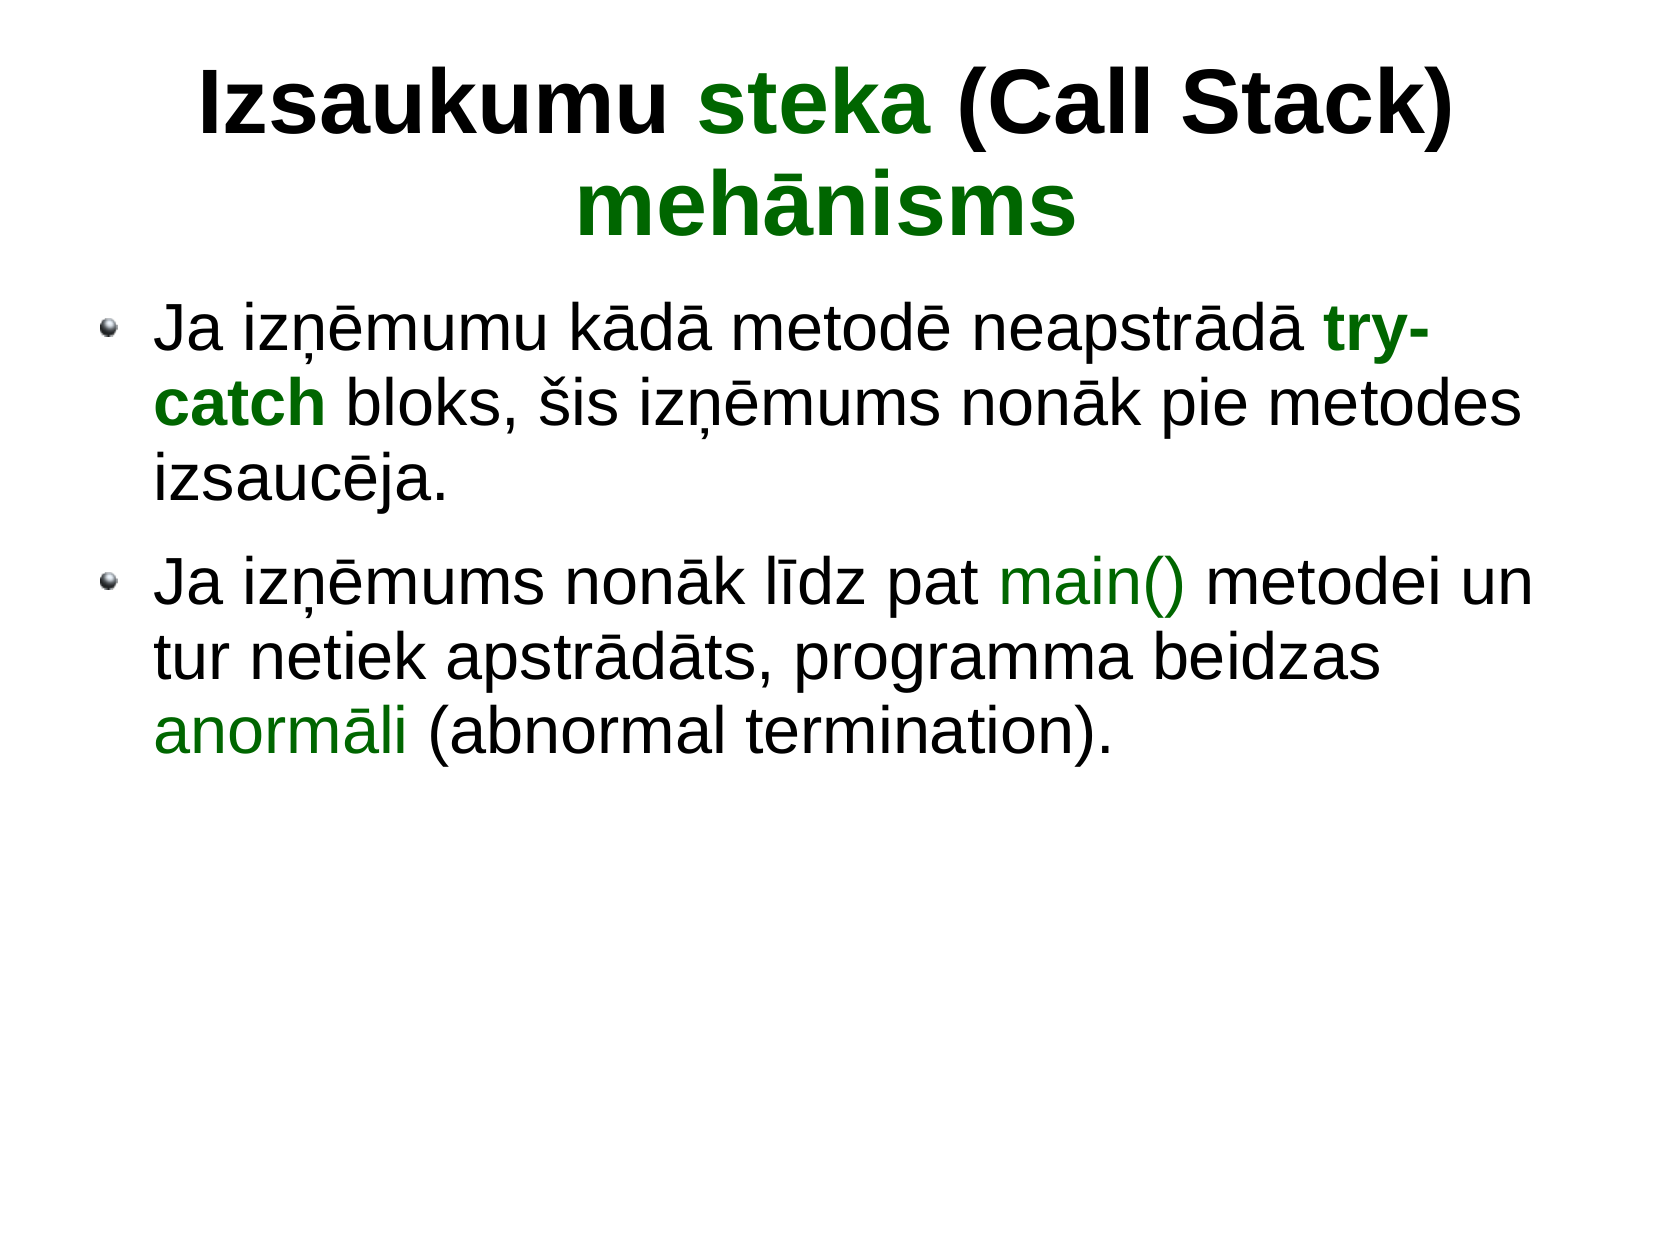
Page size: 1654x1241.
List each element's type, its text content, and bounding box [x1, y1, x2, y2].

title Izsaukumu steka (Call Stack) mehānisms [82, 49, 1571, 257]
list Ja izņēmumu kādā metodē neapstrādā try-catch bloks, šis izņēmums nonāk pie metodes izsaucēja. Ja izņēmums nonāk līdz pat main() metodei un tur netiek apstrādāts, programma beidzas anormāli (abnormal termination). [82, 290, 1538, 1010]
